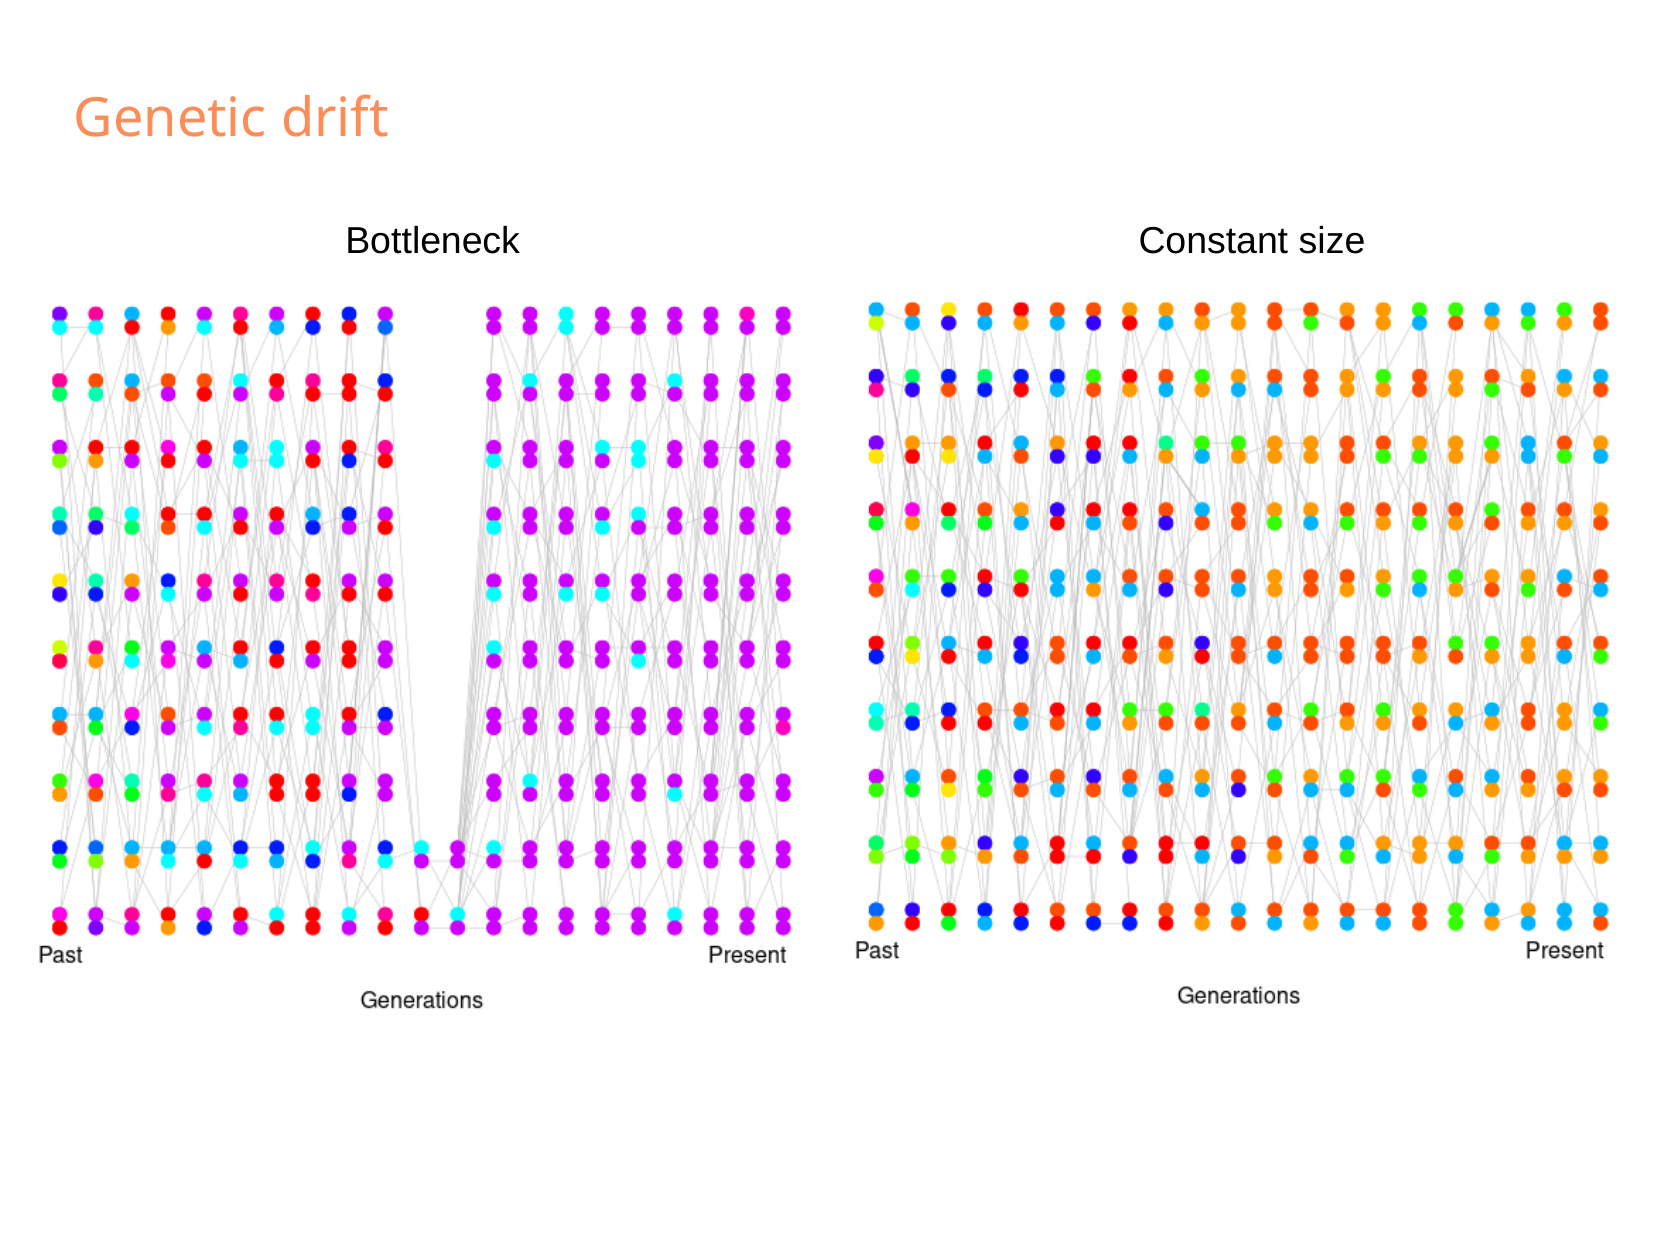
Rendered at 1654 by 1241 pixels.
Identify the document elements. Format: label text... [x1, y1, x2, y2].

text_box Genetic drift [59, 70, 1477, 147]
text_box Bottleneck [330, 212, 550, 270]
picture [20, 293, 803, 1021]
picture [845, 283, 1619, 1015]
text_box Constant size [1074, 212, 1430, 312]
